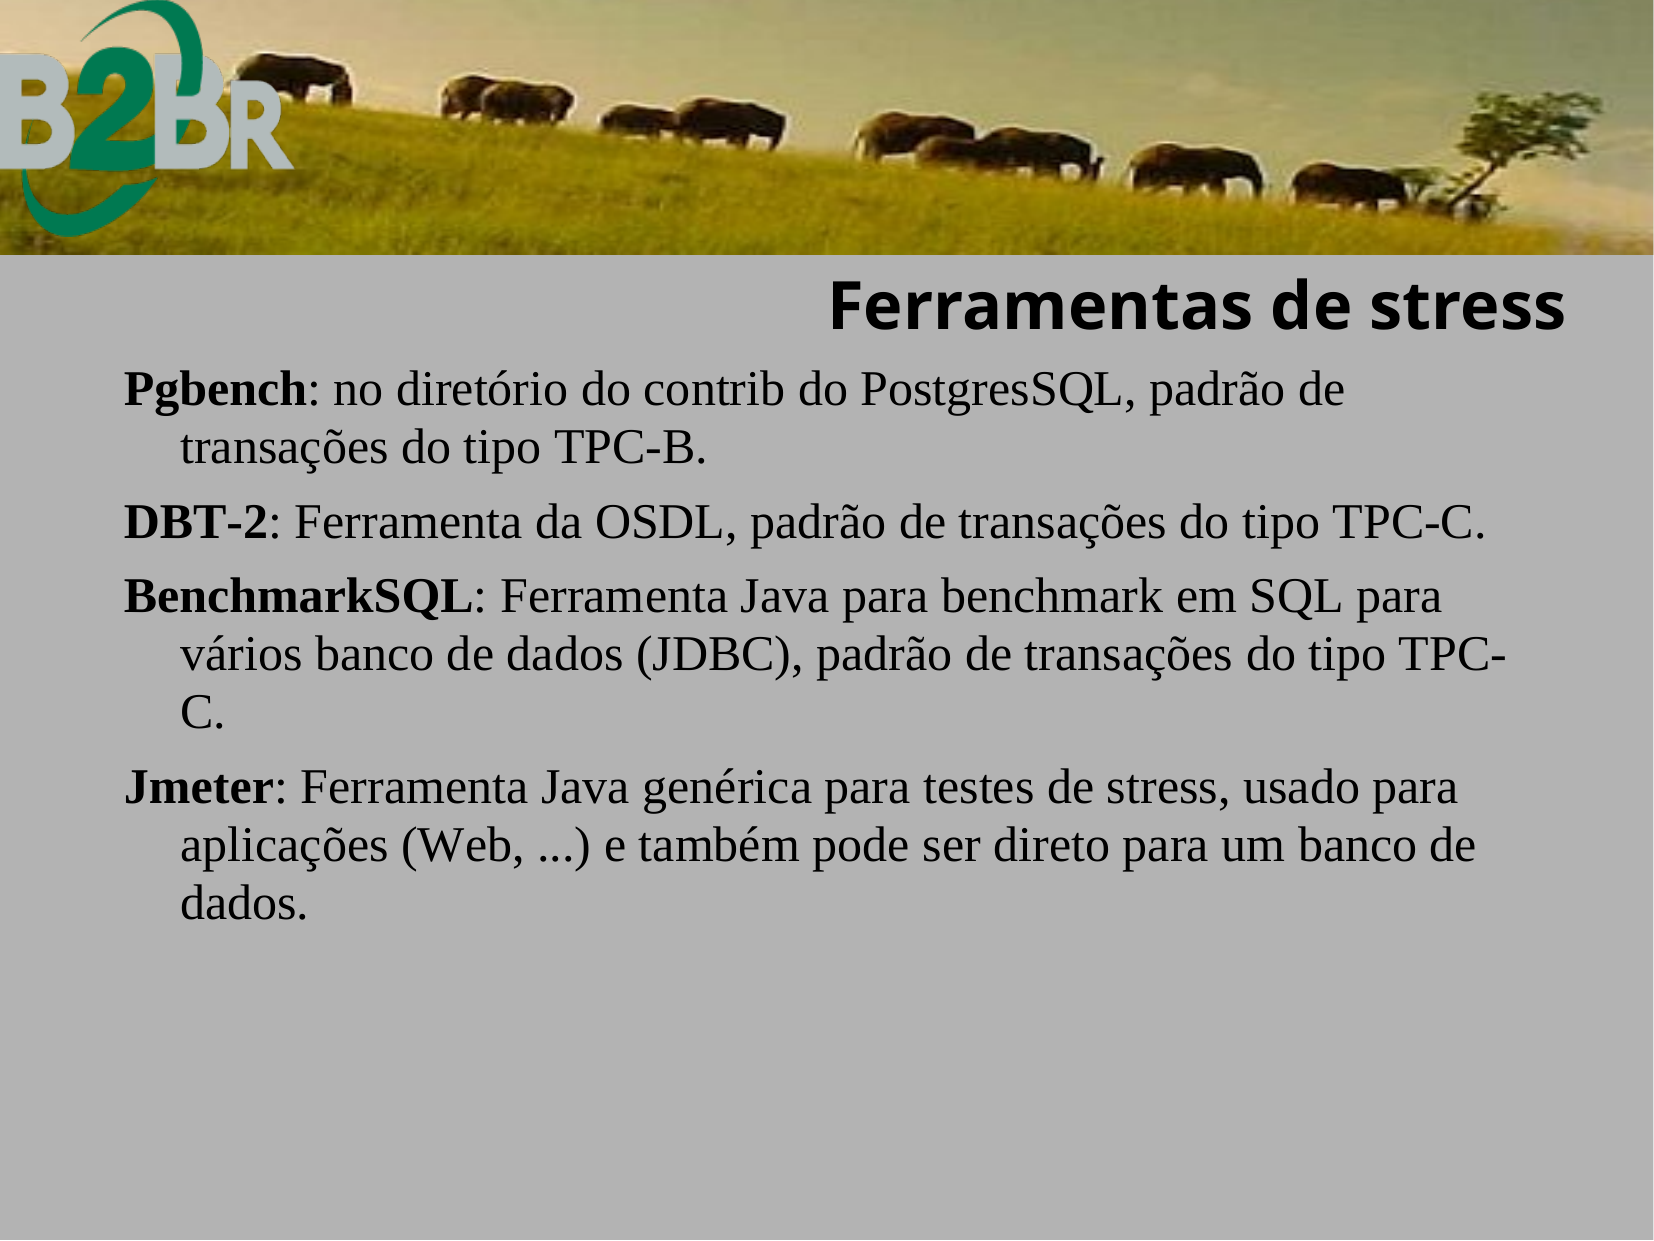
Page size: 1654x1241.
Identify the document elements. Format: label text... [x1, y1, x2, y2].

list Pgbench: no diretório do contrib do PostgresSQL, padrão de transações do tipo TPC-B. DBT-2: Ferramenta da OSDL, padrão de transações do tipo TPC-C. BenchmarkSQL: Ferramenta Java para benchmark em SQL para vários banco de dados (JDBC), padrão de transações do tipo TPC-C. Jmeter: Ferramenta Java genérica para testes de stress, usado para aplicações (Web, ...) e também pode ser direto para um banco de dados. [124, 358, 1530, 1109]
text_box Ferramentas de stress [521, 255, 1583, 363]
picture [0, 0, 1654, 255]
